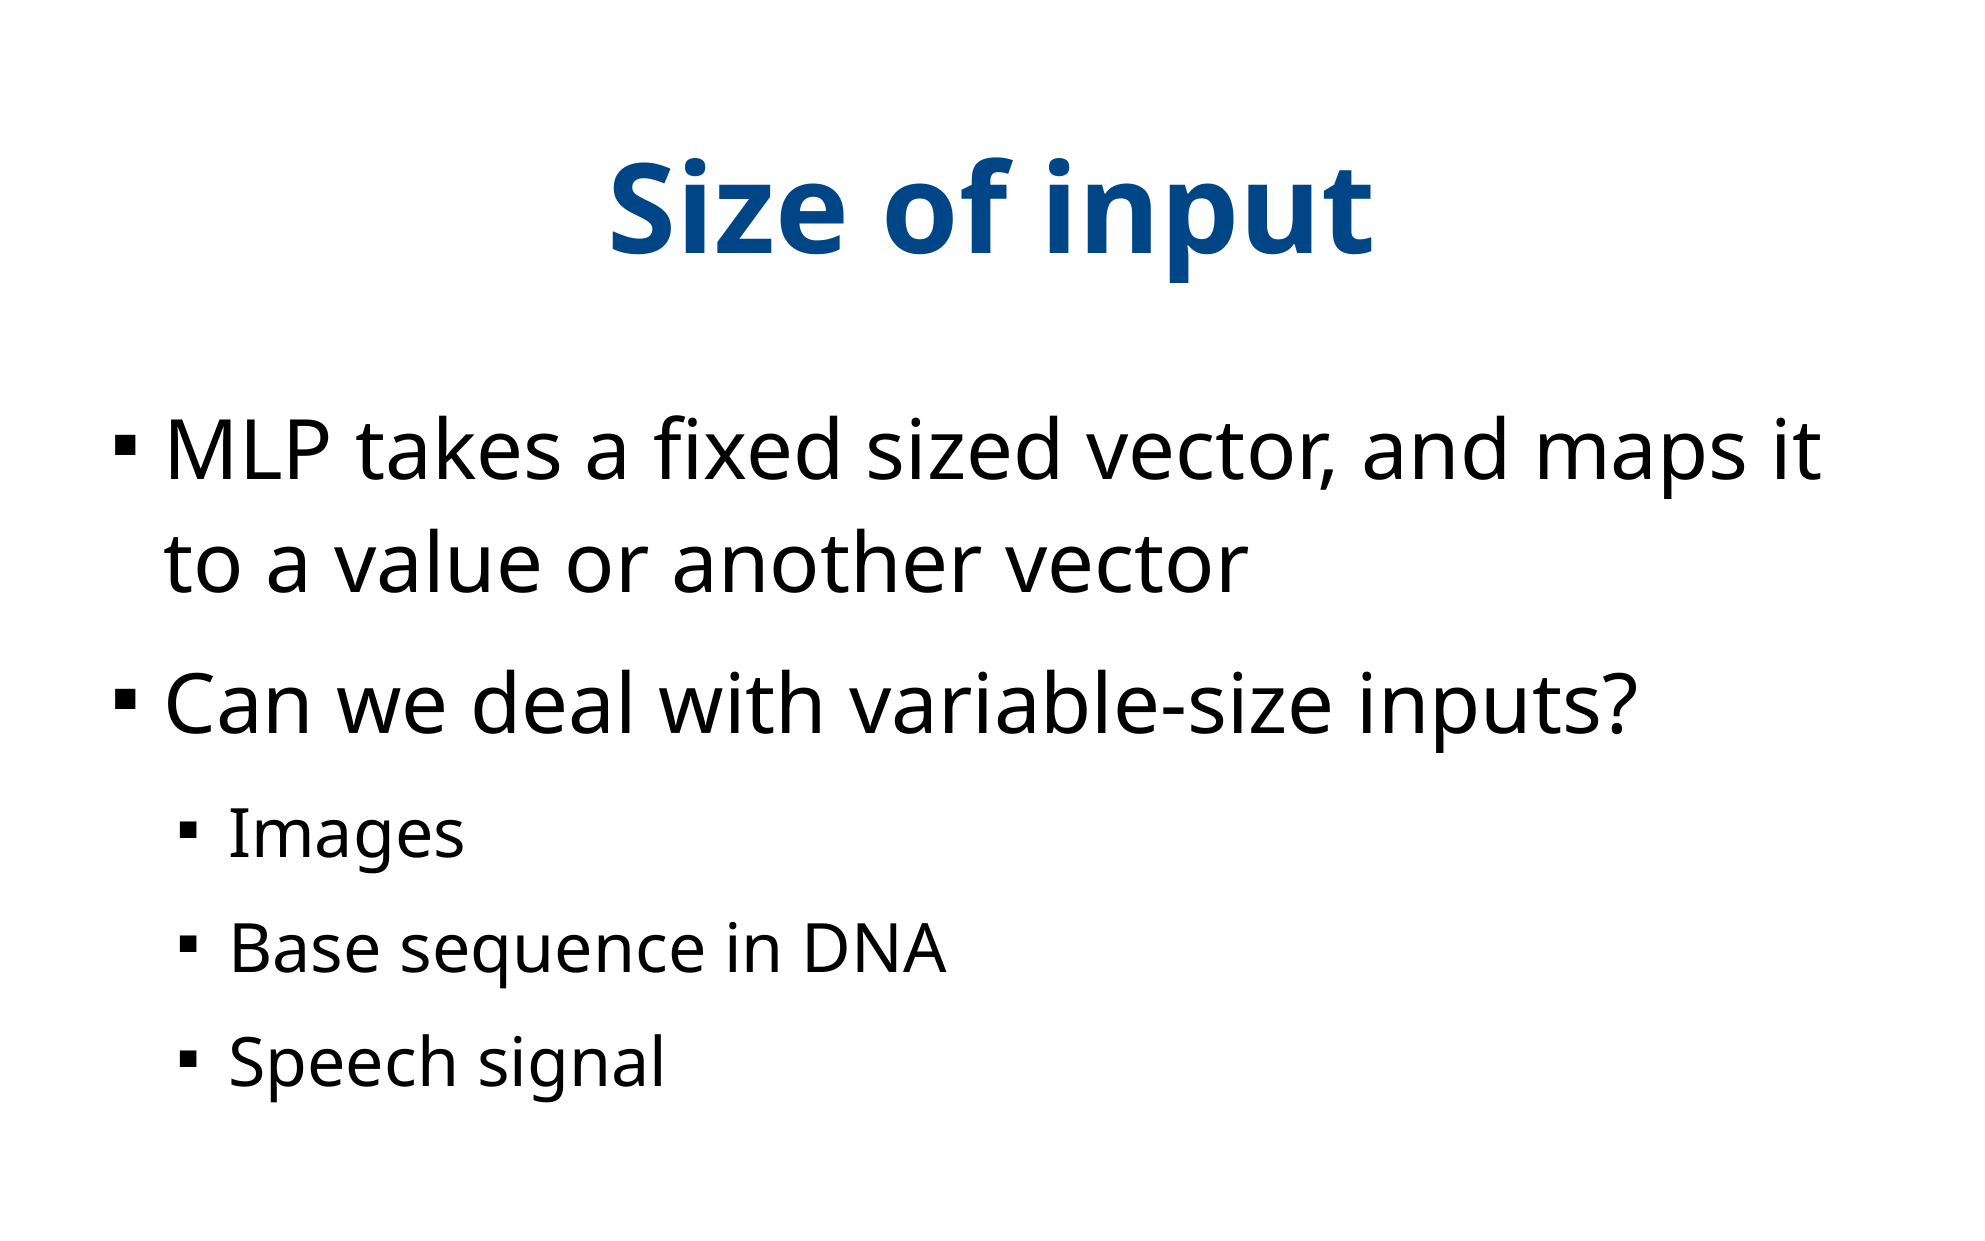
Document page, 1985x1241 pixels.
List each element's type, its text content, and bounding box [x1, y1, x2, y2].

title Size of input [99, 49, 1885, 360]
list MLP takes a fixed sized vector, and maps it to a value or another vector Can we deal with variable-size inputs? Images Base sequence in DNA Speech signal [99, 389, 1846, 1110]
